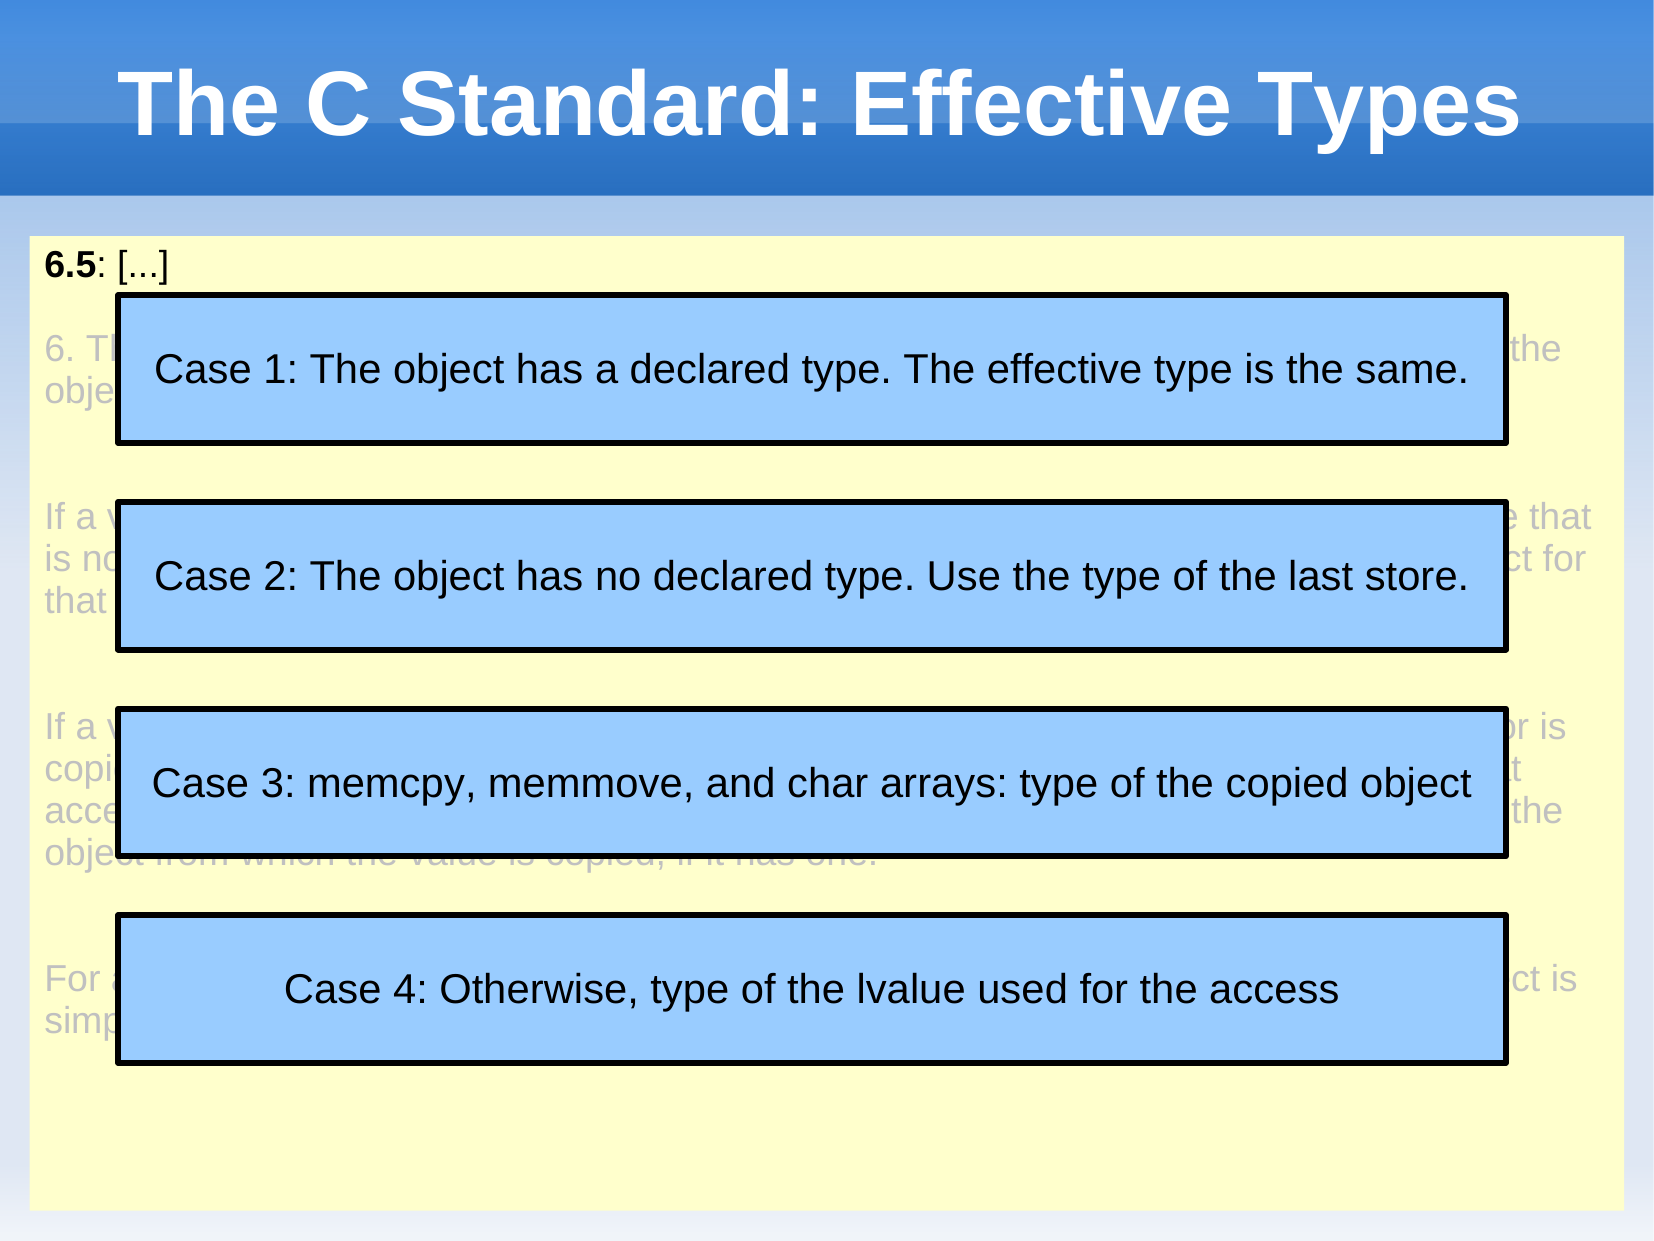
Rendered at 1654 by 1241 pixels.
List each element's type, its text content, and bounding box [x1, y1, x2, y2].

text_box Case 1: The object has a declared type. The effective type is the same. [118, 295, 1506, 443]
text_box Case 3: memcpy, memmove, and char arrays: type of the copied object [118, 708, 1506, 857]
text_box 6.5: [...] 6. The effective type of an object for an access to its stored value is the declared type of the object, if any. (Allocated objects have no declared type.) If a value is stored into an object having no declared type through an lvalue having a type that is not a character type, then the type of the lvalue becomes the effective type of the object for that access and for subsequent accesses that do not modify the stored value. If a value is copied into an object having no declared type using memcpy or memmove, or is copied as an array of character type, then the effective type of the modified object for that access and for subsequent accesses that do not modify the value is the effective type of the object from which the value is copied, if it has one. For all other accesses to an object having no declared type, the effective type of the object is simply the type of the lvalue used for the access. [29, 236, 1625, 1211]
picture [0, 0, 1654, 1241]
text_box Case 2: The object has no declared type. Use the type of the last store. [118, 501, 1506, 650]
title The C Standard: Effective Types [76, 0, 1565, 208]
text_box Case 4: Otherwise, type of the lvalue used for the access [118, 915, 1506, 1063]
